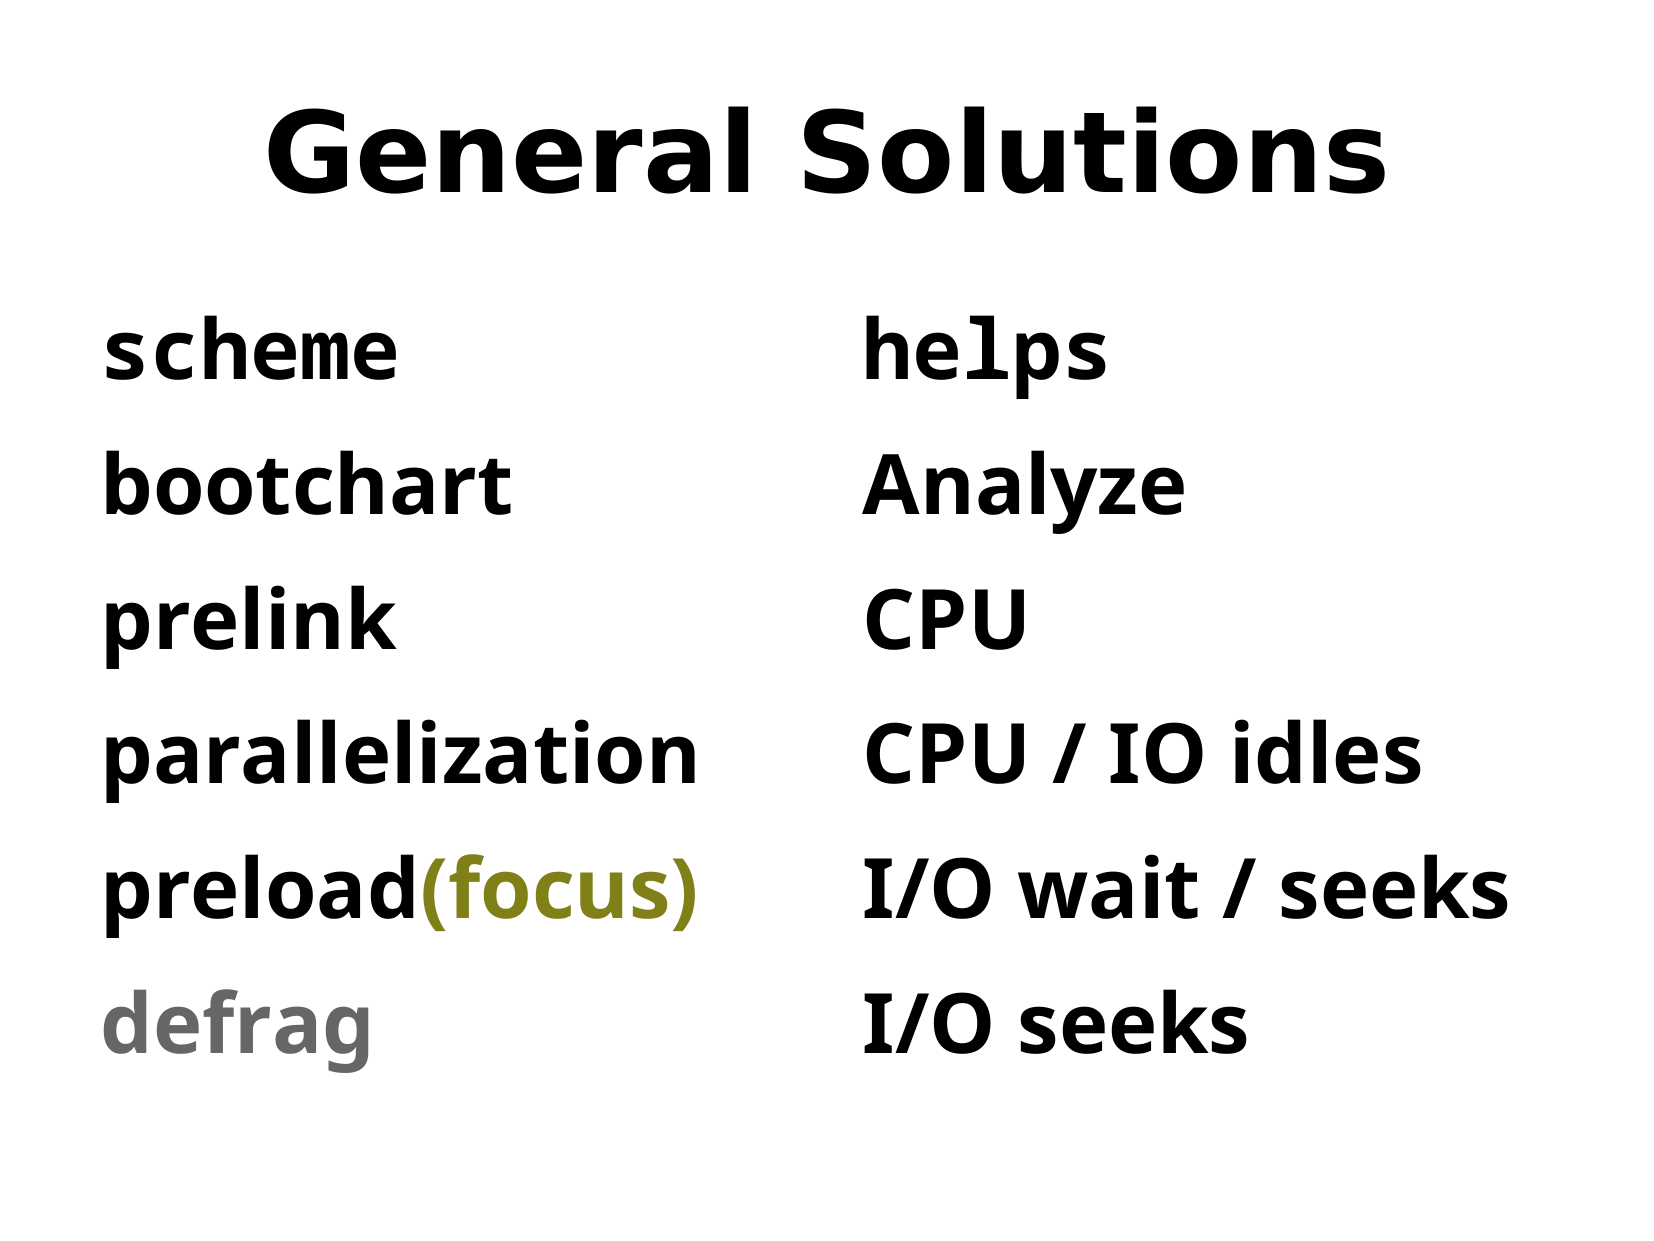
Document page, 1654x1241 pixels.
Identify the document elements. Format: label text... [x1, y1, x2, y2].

title General Solutions [82, 49, 1571, 257]
list scheme bootchart prelink parallelization preload(focus) defrag [82, 290, 845, 1174]
list helps Analyze CPU CPU / IO idles I/O wait / seeks I/O seeks [845, 290, 1572, 1174]
